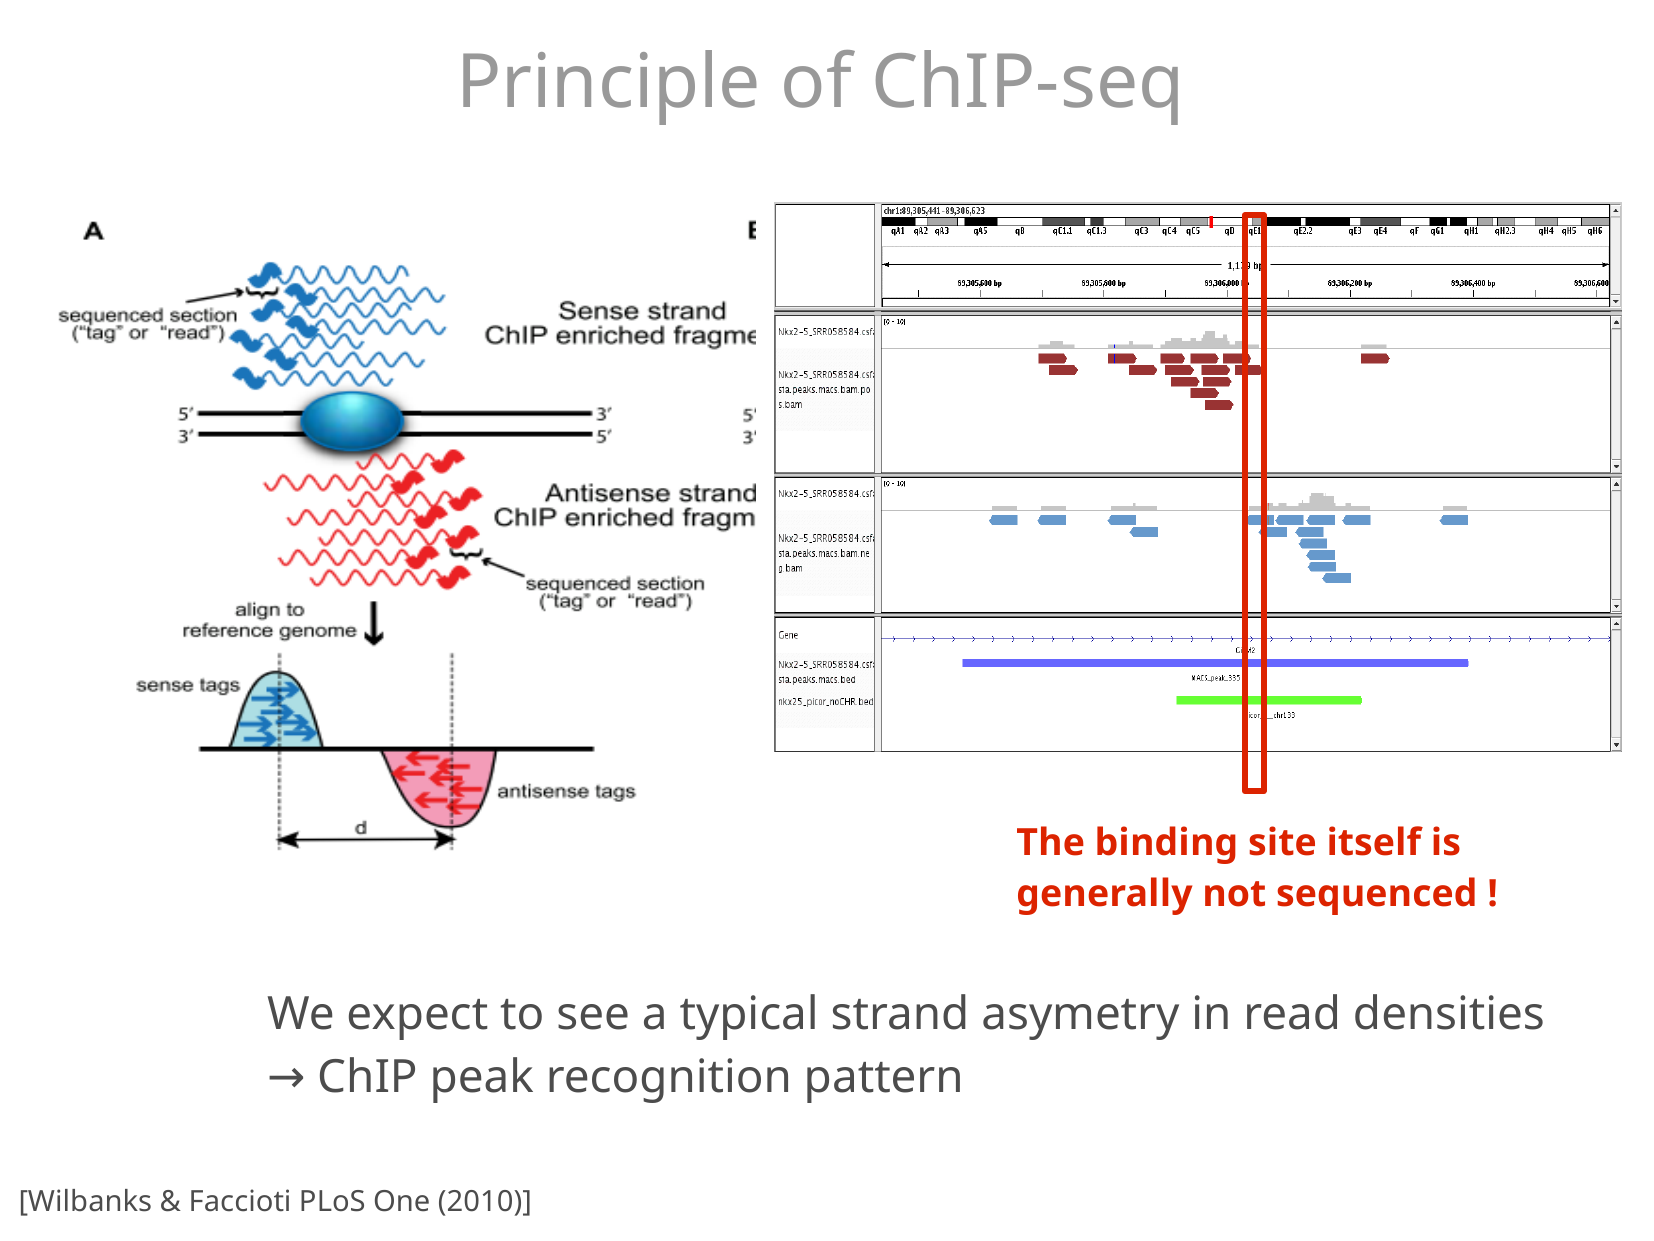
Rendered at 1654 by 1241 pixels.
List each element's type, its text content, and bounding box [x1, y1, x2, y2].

picture [1248, 218, 1261, 752]
picture [37, 206, 756, 860]
text_box The binding site itself is generally not sequenced ! [1001, 807, 1512, 926]
picture [774, 202, 1622, 752]
text_box [Wilbanks & Faccioti PLoS One (2010)] [3, 1173, 546, 1229]
text_box We expect to see a typical strand asymetry in read densities → ChIP peak recognition pattern [252, 973, 1567, 1114]
title Principle of ChIP-seq [76, 2, 1565, 154]
